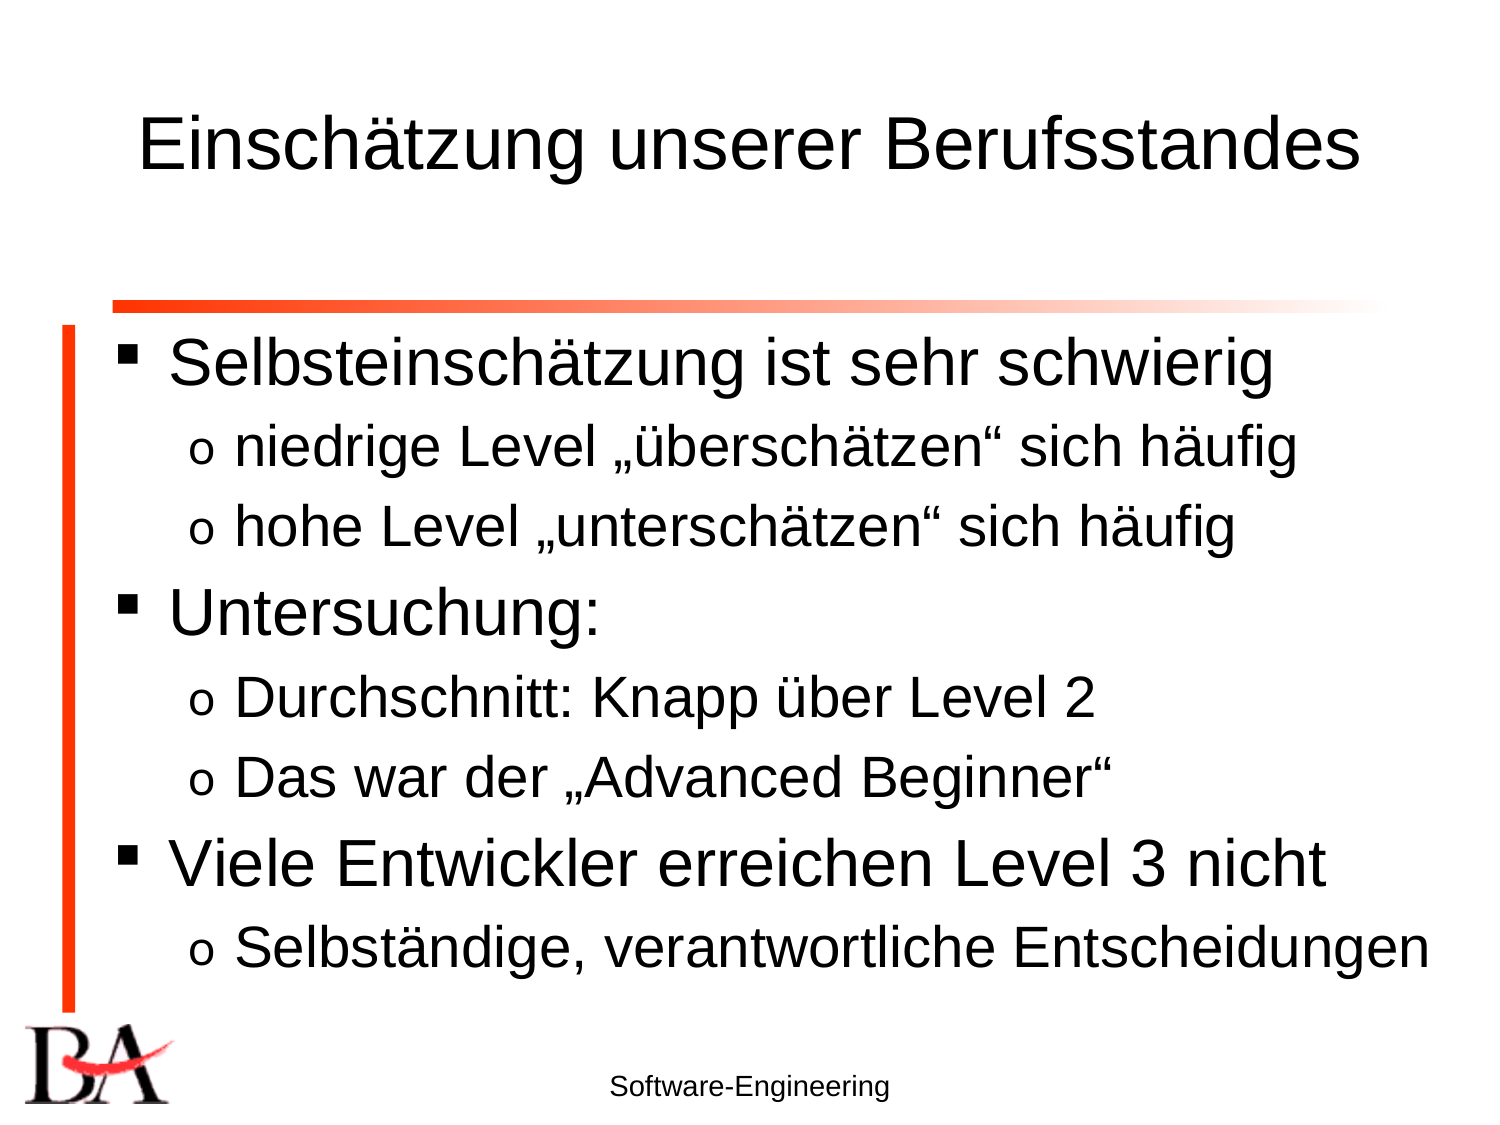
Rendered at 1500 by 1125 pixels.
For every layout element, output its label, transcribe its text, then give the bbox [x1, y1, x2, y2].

picture [24, 1024, 175, 1104]
title Einschätzung unserer Berufsstandes [112, 28, 1388, 259]
list Selbsteinschätzung ist sehr schwierig niedrige Level „überschätzen“ sich häufig hohe Level „unterschätzen“ sich häufig Untersuchung: Durchschnitt: Knapp über Level 2 Das war der „Advanced Beginner“ Viele Entwickler erreichen Level 3 nicht Selbständige, verantwortliche Entscheidungen [112, 324, 1447, 1036]
